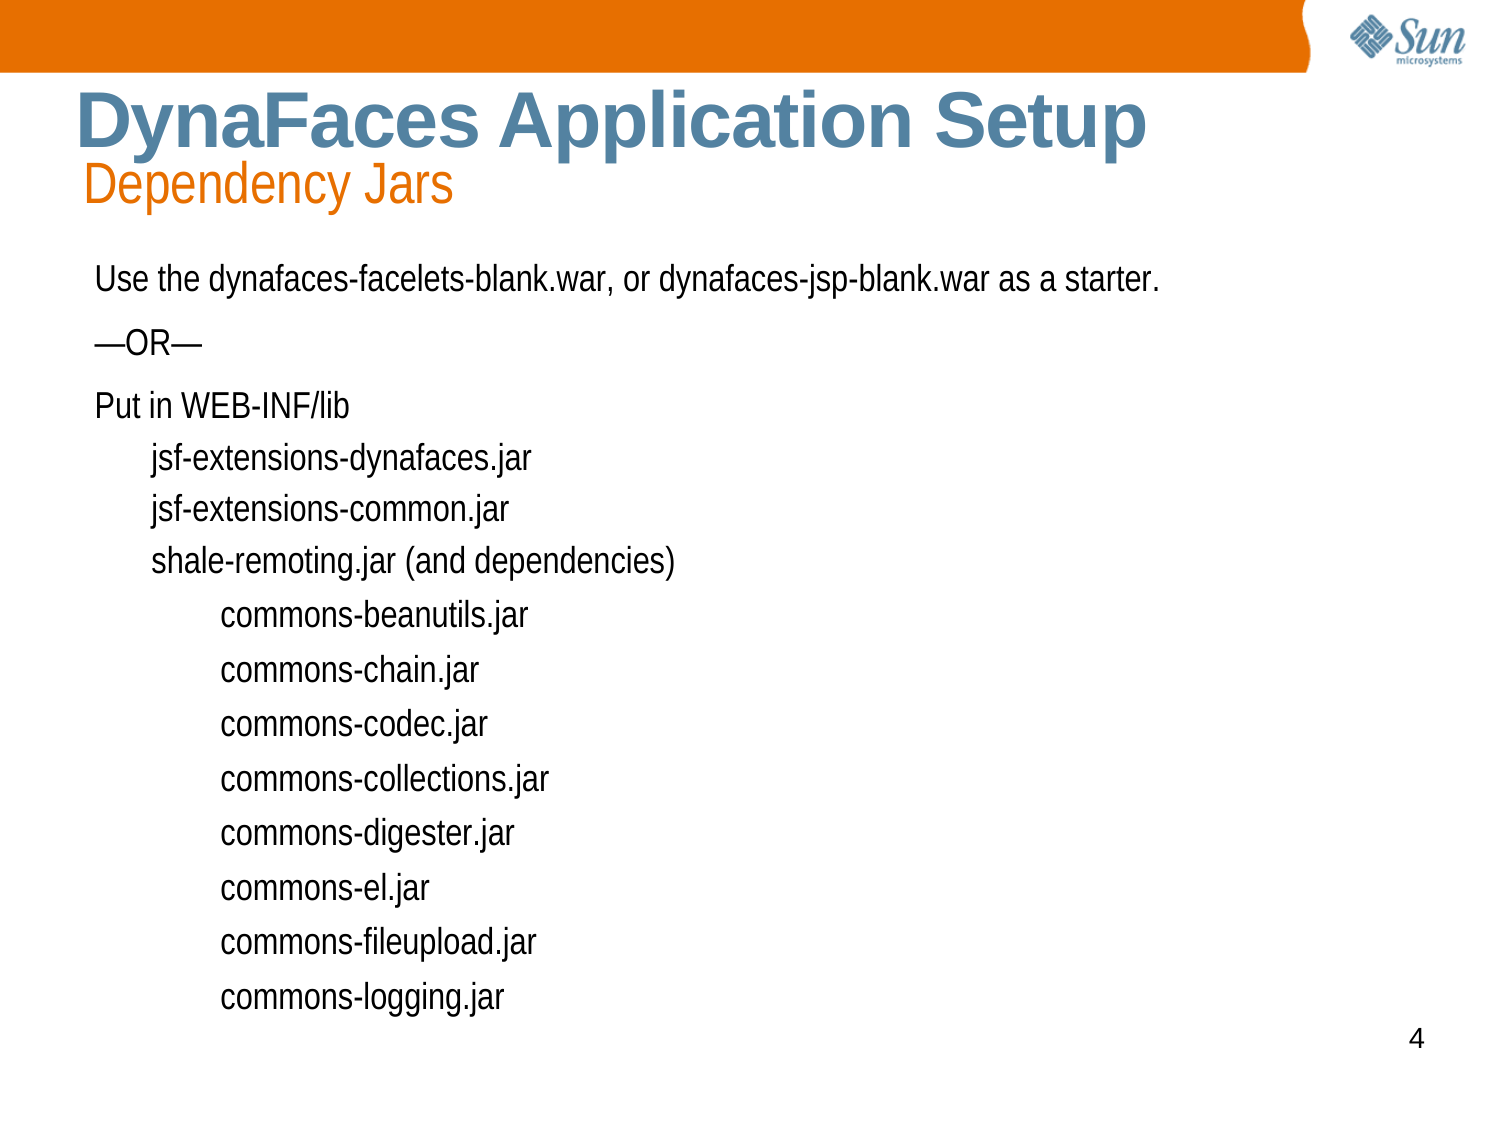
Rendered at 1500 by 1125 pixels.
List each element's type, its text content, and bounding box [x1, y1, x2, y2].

picture [0, 0, 1500, 75]
title DynaFaces Application Setup [75, 83, 1437, 188]
text_box Dependency Jars [83, 157, 1351, 225]
list Use the dynafaces-facelets-blank.war, or dynafaces-jsp-blank.war as a starter. —OR— Put in WEB-INF/lib jsf-extensions-dynafaces.jar jsf-extensions-common.jar shale-remoting.jar (and dependencies) commons-beanutils.jar commons-chain.jar commons-codec.jar commons-collections.jar commons-digester.jar commons-el.jar commons-fileupload.jar commons-logging.jar [75, 262, 1412, 1030]
